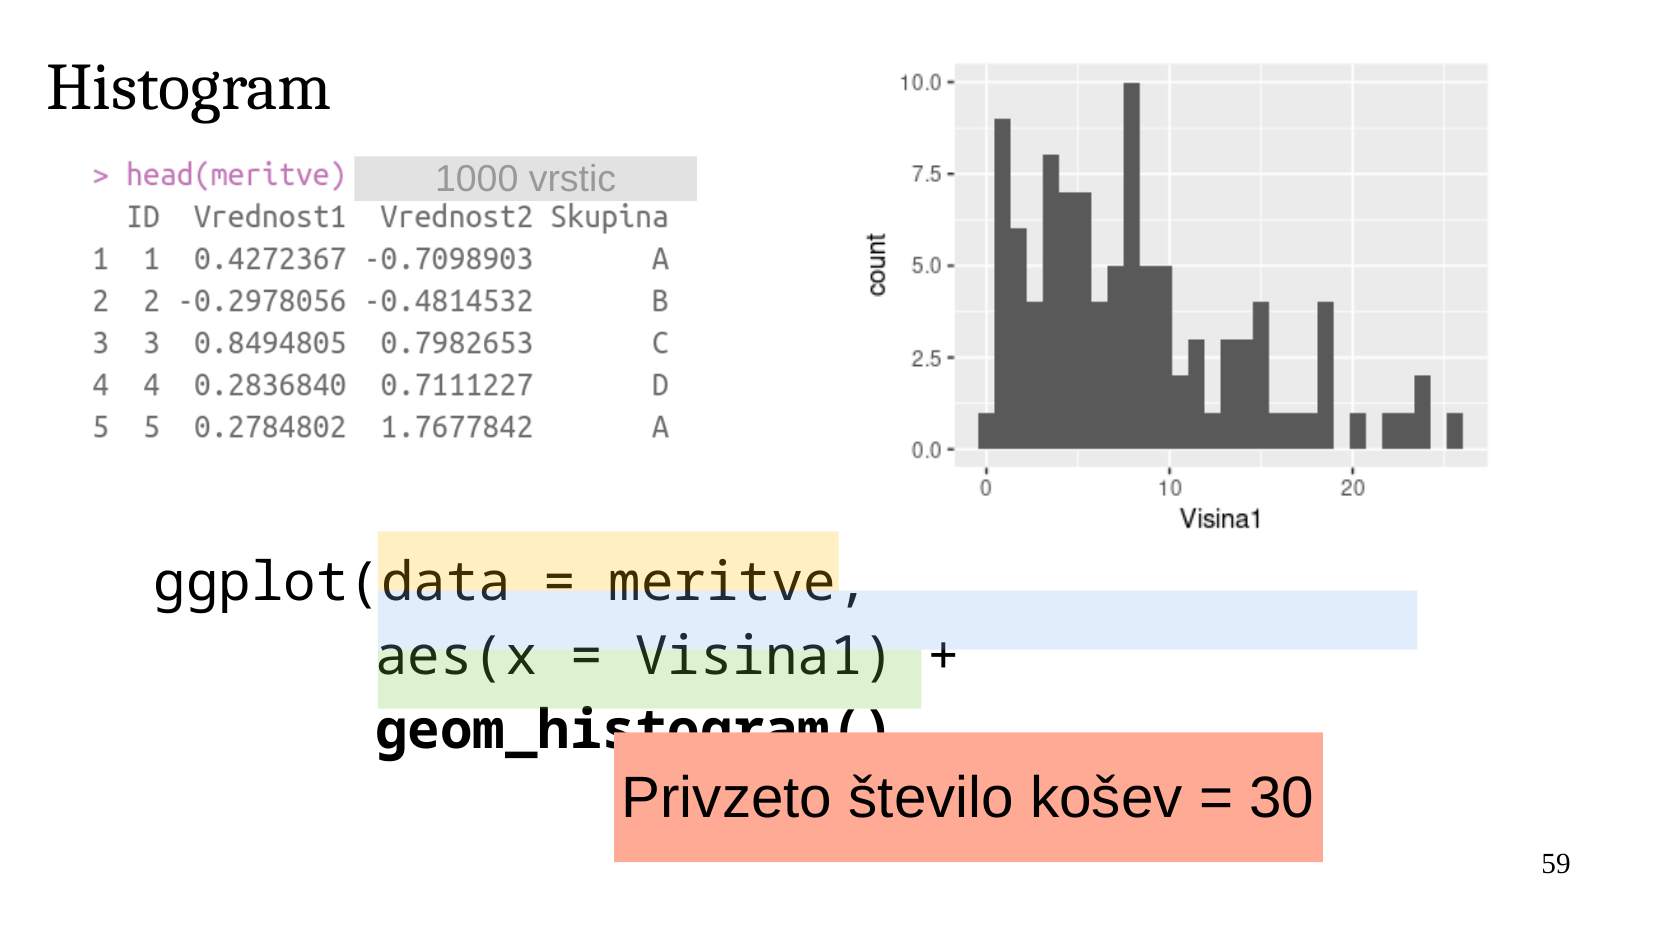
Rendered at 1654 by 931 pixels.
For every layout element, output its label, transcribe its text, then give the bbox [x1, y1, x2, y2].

text_box Privzeto število košev = 30 [614, 732, 1323, 863]
text_box 1000 vrstic [354, 156, 697, 201]
list ggplot(data = meritve, aes(x = Visina1) + geom_histogram() [82, 542, 1571, 886]
text_box [377, 531, 1418, 709]
title Histogram [46, 33, 1535, 142]
picture [853, 51, 1501, 548]
picture [82, 156, 697, 449]
